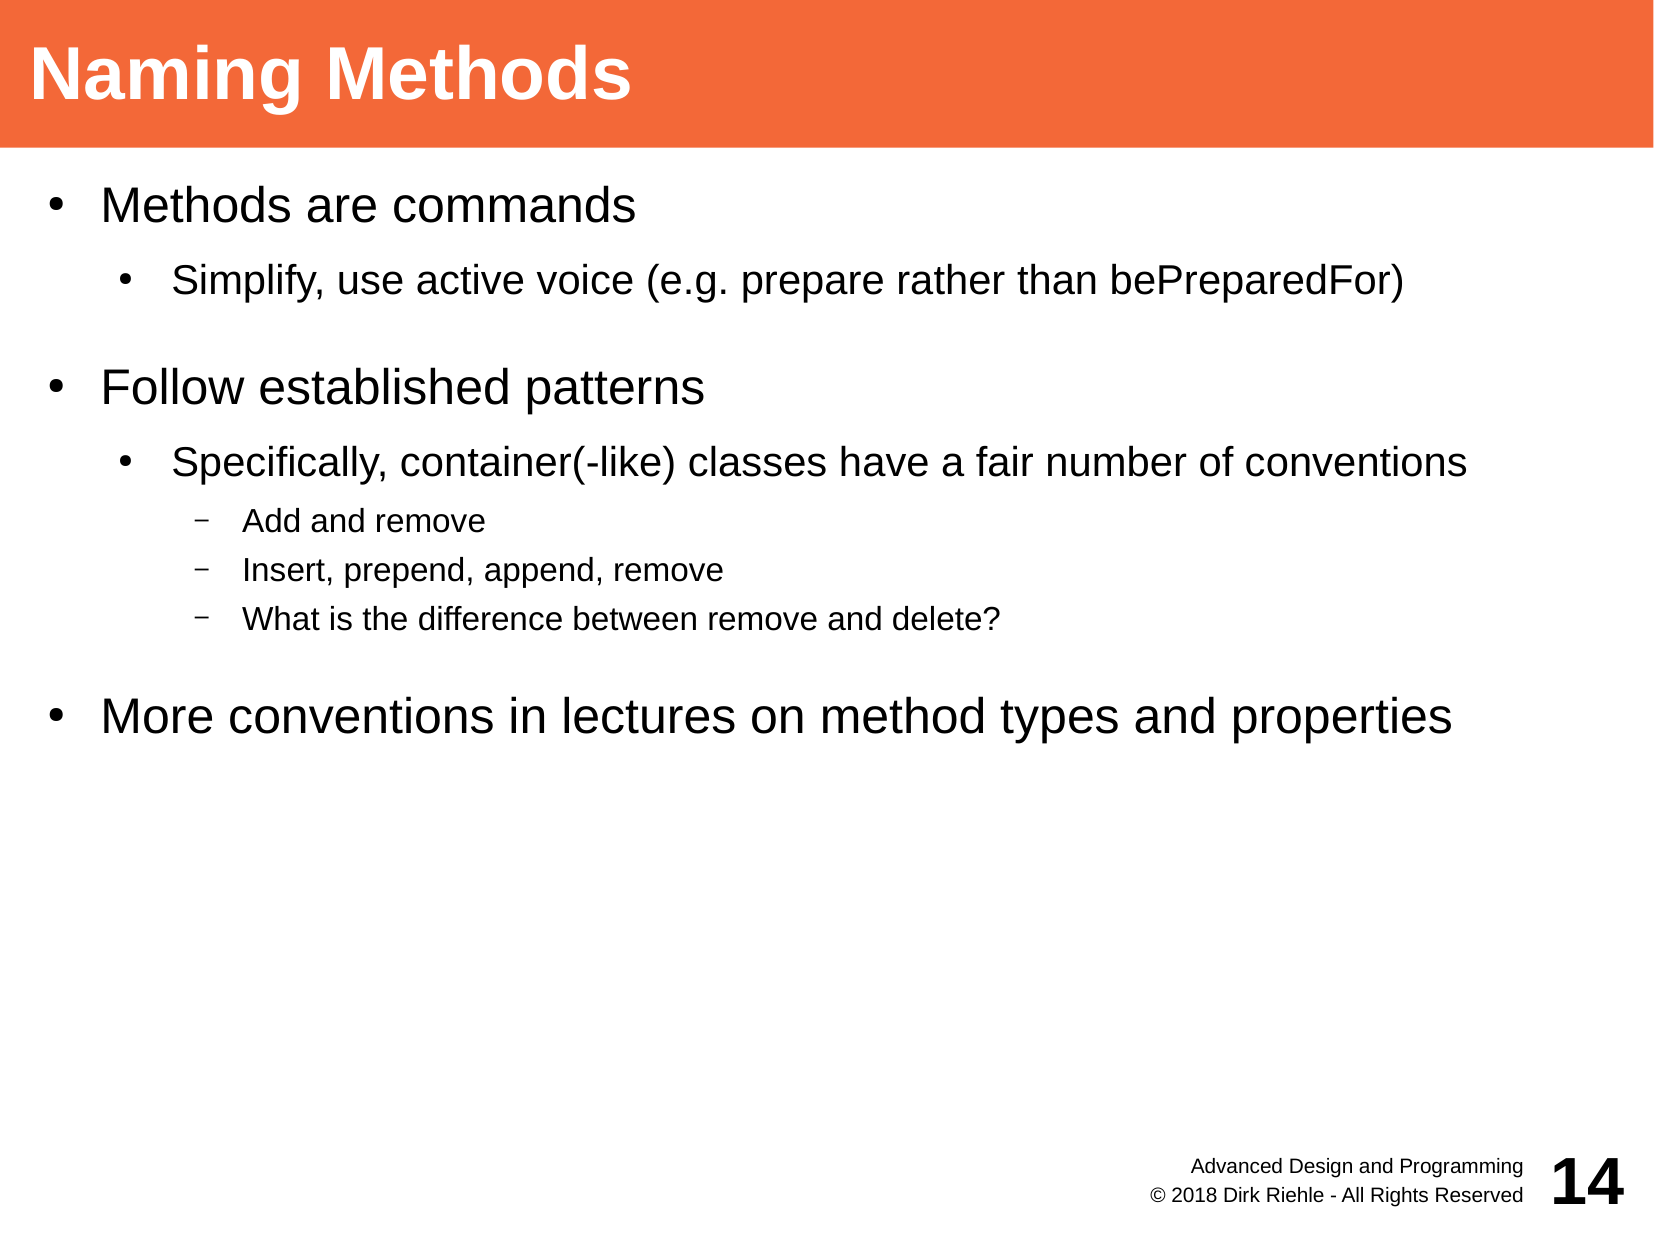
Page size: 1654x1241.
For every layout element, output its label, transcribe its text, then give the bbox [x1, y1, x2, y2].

title Naming Methods [0, 0, 1654, 148]
list Methods are commands Simplify, use active voice (e.g. prepare rather than bePreparedFor) Follow established patterns Specifically, container(-like) classes have a fair number of conventions Add and remove Insert, prepend, append, remove What is the difference between remove and delete? More conventions in lectures on method types and properties [29, 177, 1625, 1063]
